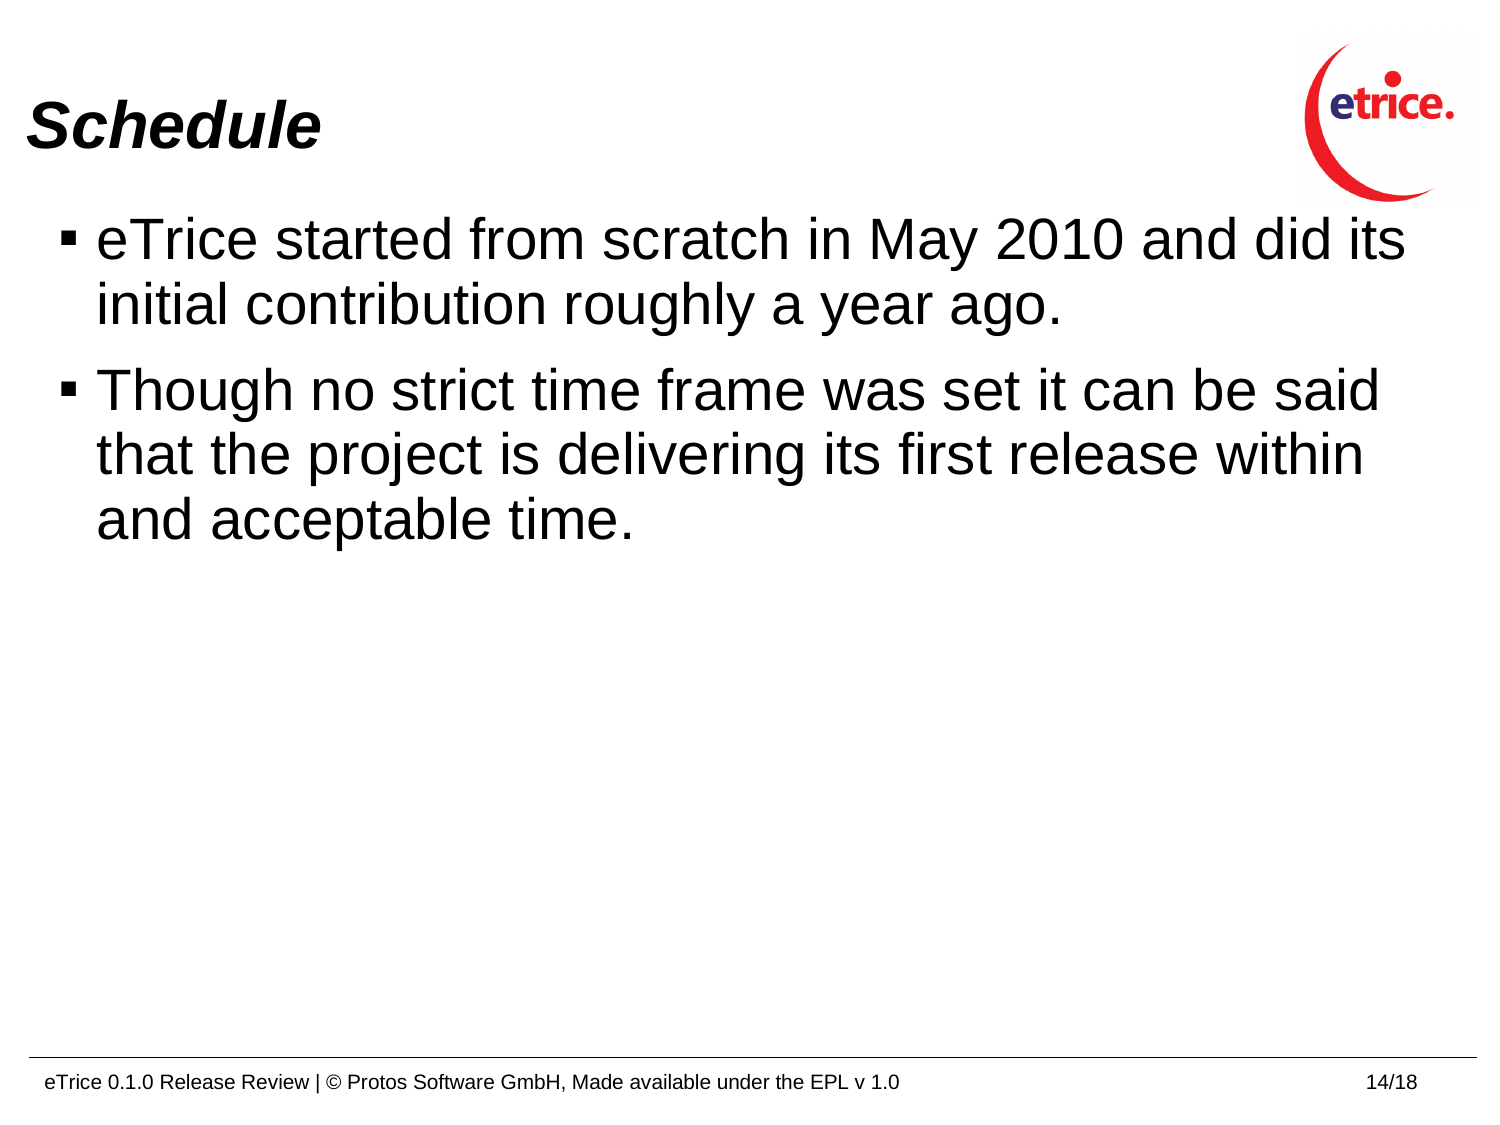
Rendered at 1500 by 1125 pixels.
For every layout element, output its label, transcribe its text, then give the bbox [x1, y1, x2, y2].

list eTrice started from scratch in May 2010 and did its initial contribution roughly a year ago. Though no strict time frame was set it can be said that the project is delivering its first release within and acceptable time. [59, 206, 1418, 1040]
picture [1299, 29, 1477, 207]
title Schedule [26, 84, 1474, 172]
